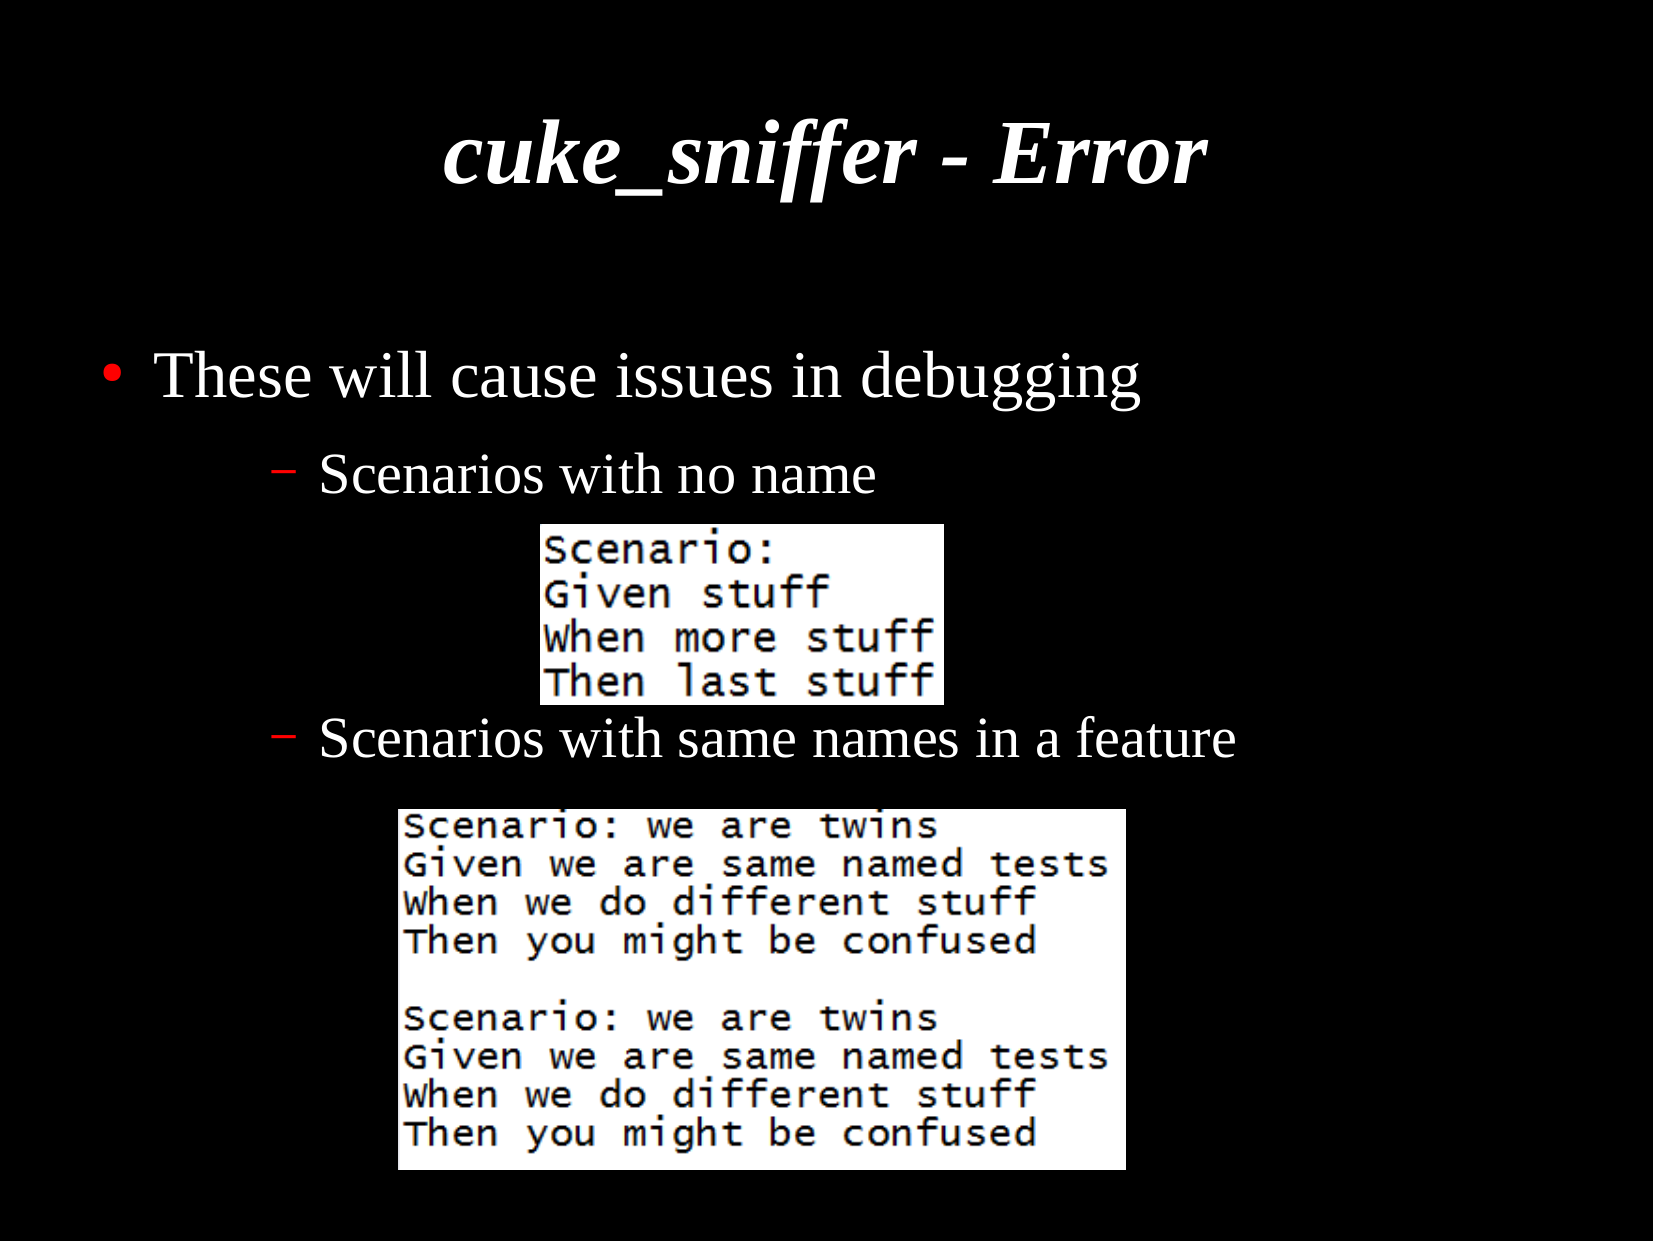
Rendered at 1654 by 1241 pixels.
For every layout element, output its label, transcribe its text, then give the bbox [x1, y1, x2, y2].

picture [398, 809, 1126, 1171]
list These will cause issues in debugging Scenarios with no name Scenarios with same names in a feature [82, 337, 1571, 1052]
title cuke_sniffer - Error [82, 49, 1571, 257]
picture [540, 524, 944, 706]
